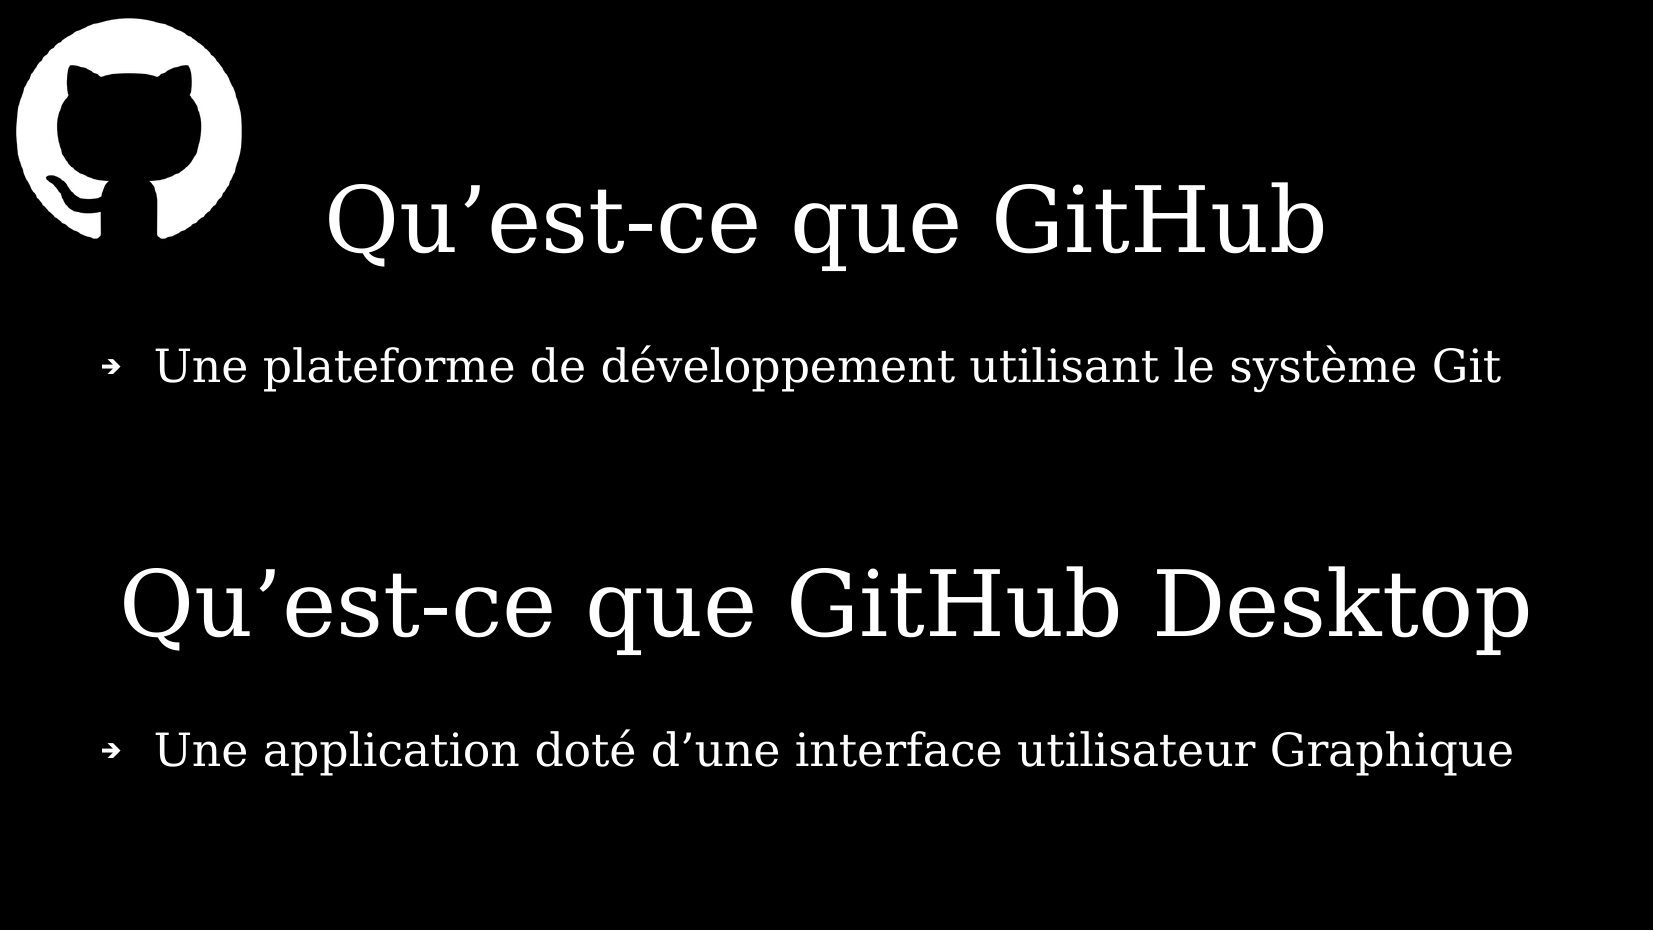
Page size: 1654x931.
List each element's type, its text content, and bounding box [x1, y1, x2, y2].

title Qu’est-ce que GitHub Desktop [82, 531, 1571, 687]
picture [0, 0, 1653, 930]
list Une plateforme de développement utilisant le système Git [82, 328, 1571, 406]
title Qu’est-ce que GitHub [277, 147, 1376, 303]
list Une application doté d’une interface utilisateur Graphique [82, 712, 1571, 790]
